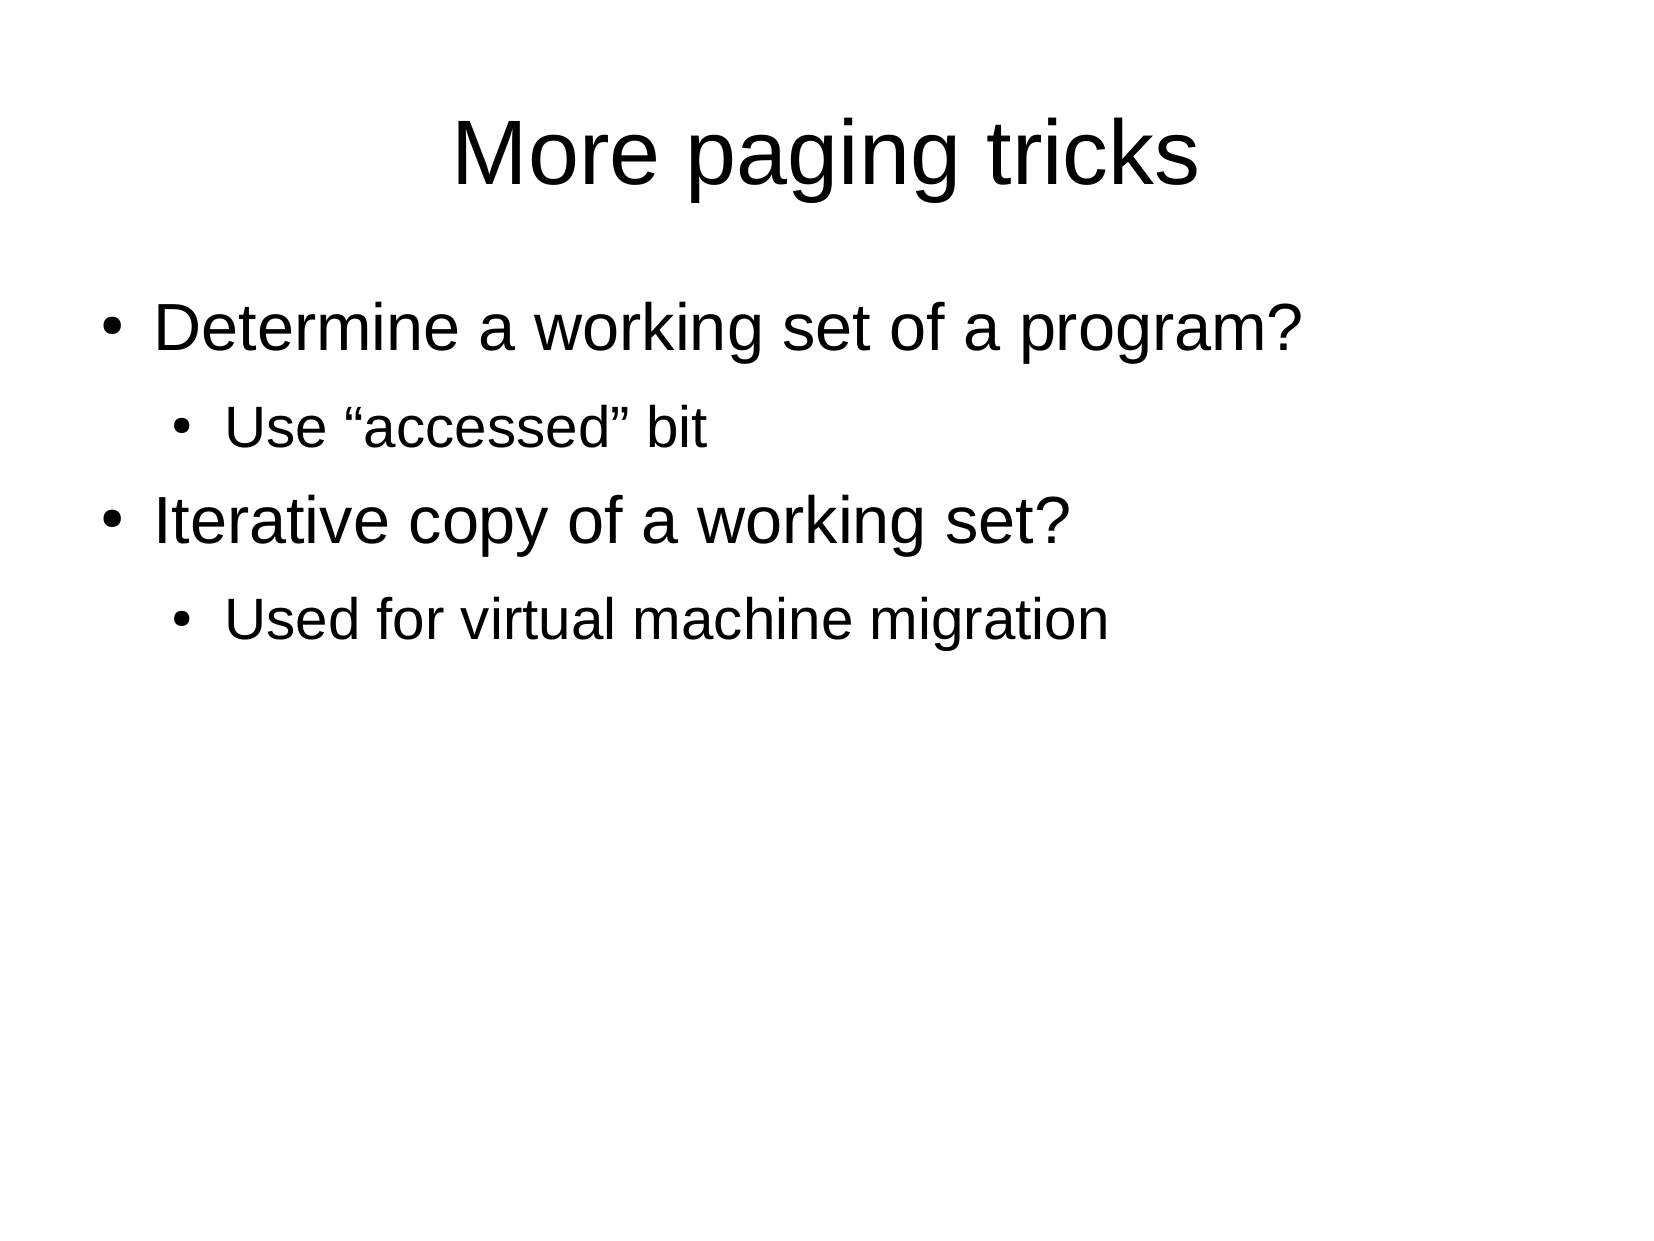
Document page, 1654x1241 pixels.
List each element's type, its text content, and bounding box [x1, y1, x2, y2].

list Determine a working set of a program? Use “accessed” bit Iterative copy of a working set? Used for virtual machine migration [82, 290, 1571, 1010]
title More paging tricks [82, 49, 1571, 257]
